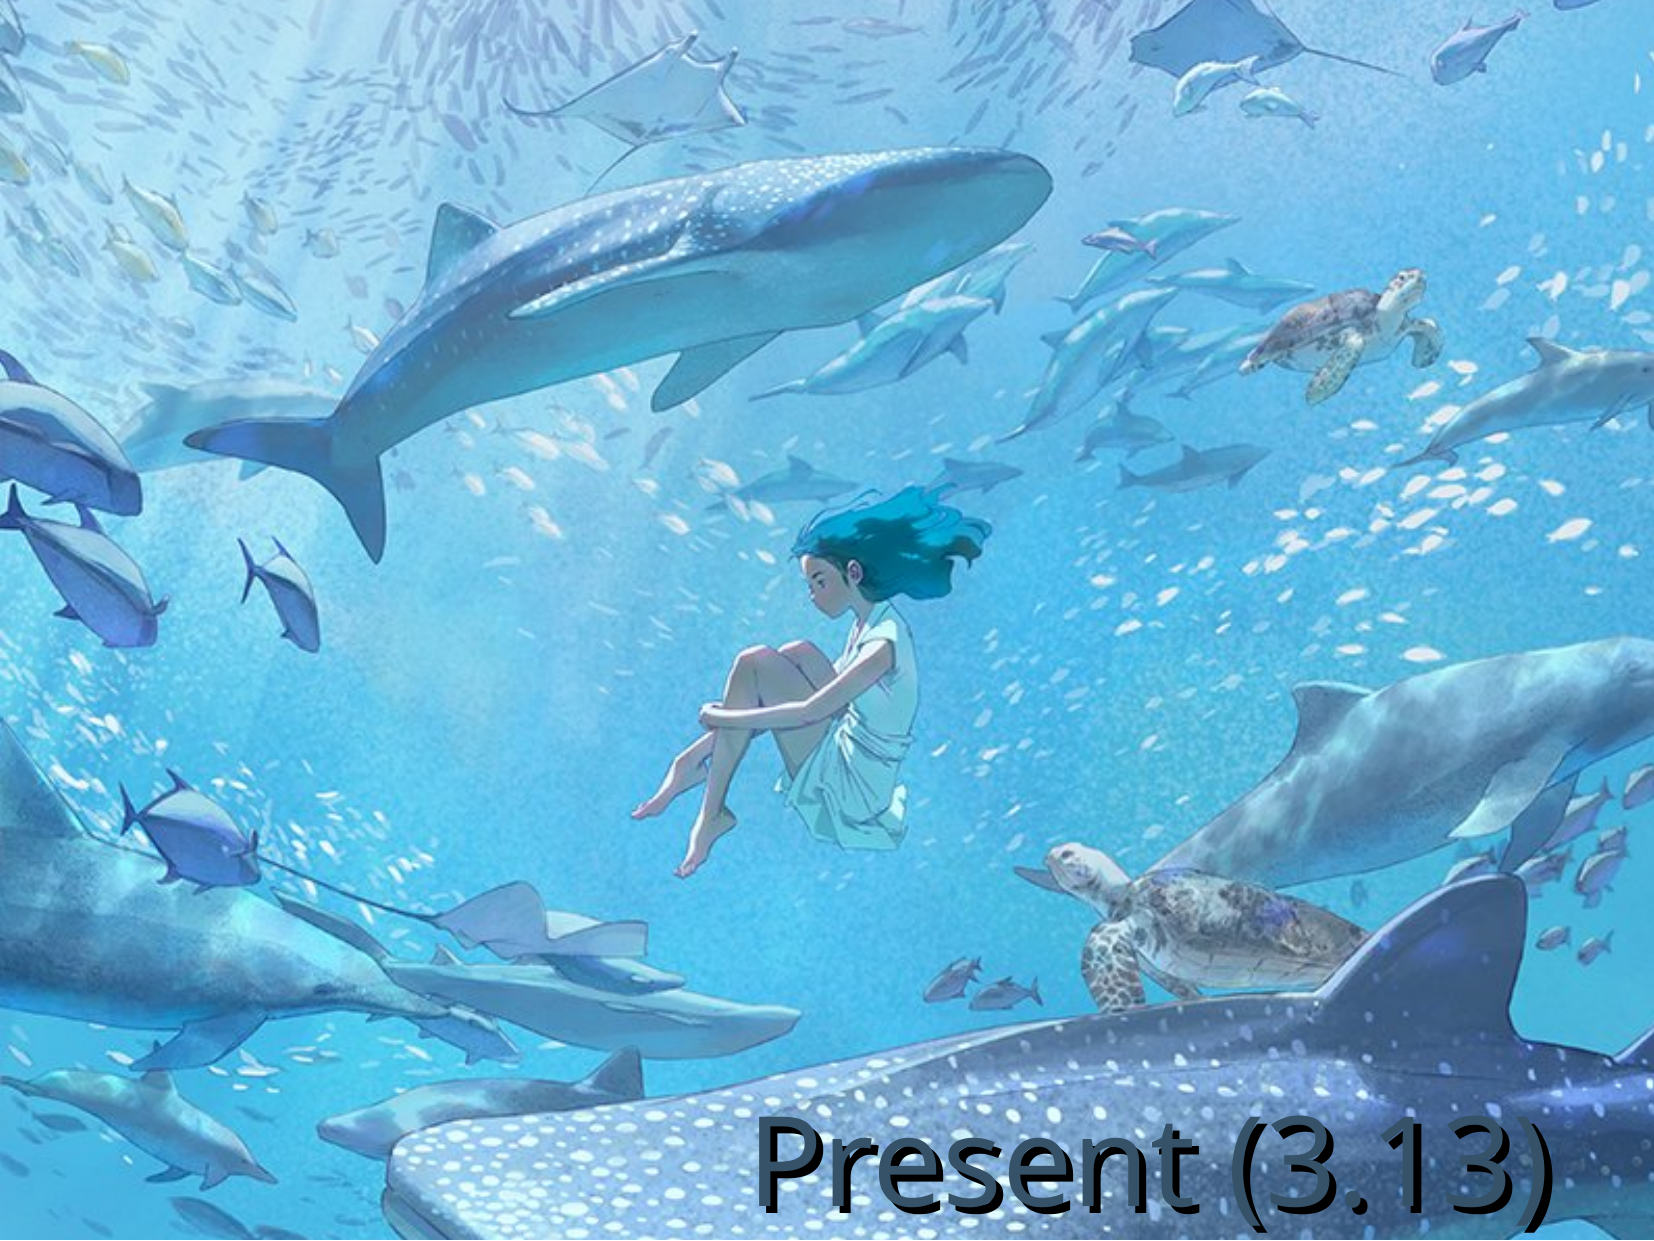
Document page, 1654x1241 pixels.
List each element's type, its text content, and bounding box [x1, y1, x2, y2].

picture [0, 0, 1654, 1240]
text_box Present (3.13) [732, 1065, 1654, 1220]
